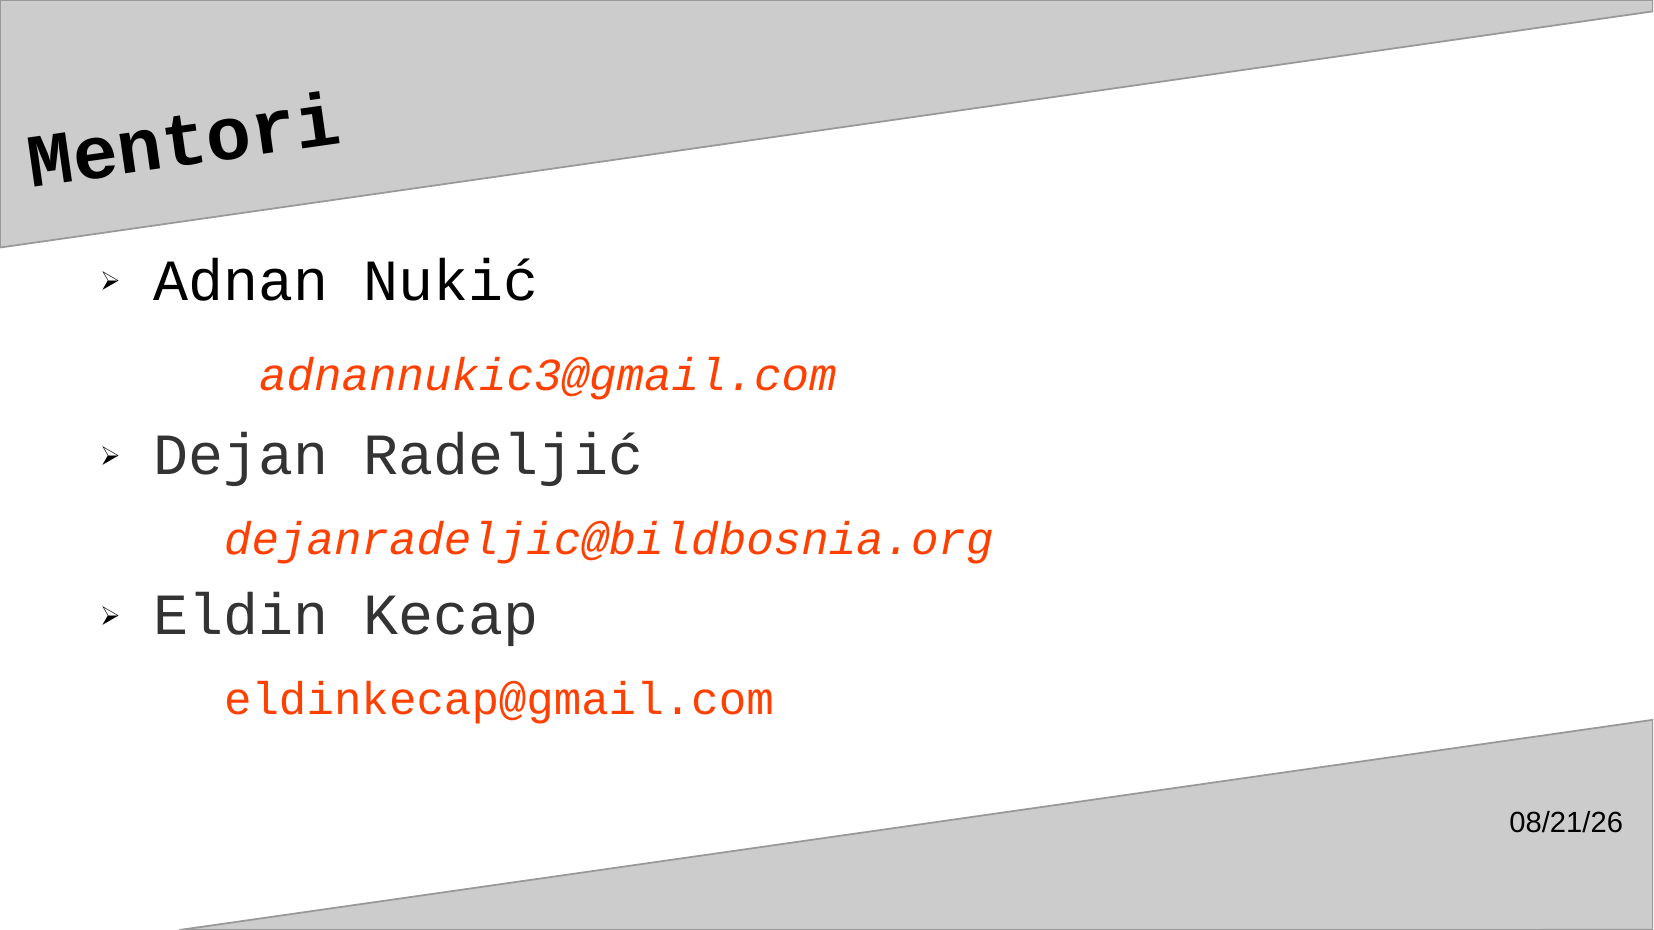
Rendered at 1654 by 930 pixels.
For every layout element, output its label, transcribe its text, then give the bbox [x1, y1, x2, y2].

list Adnan Nukić adnannukic3@gmail.com Dejan Radeljić dejanradeljic@bildbosnia.org Eldin Kecap eldinkecap@gmail.com [82, 251, 1538, 930]
title Mentori [16, 0, 1503, 252]
